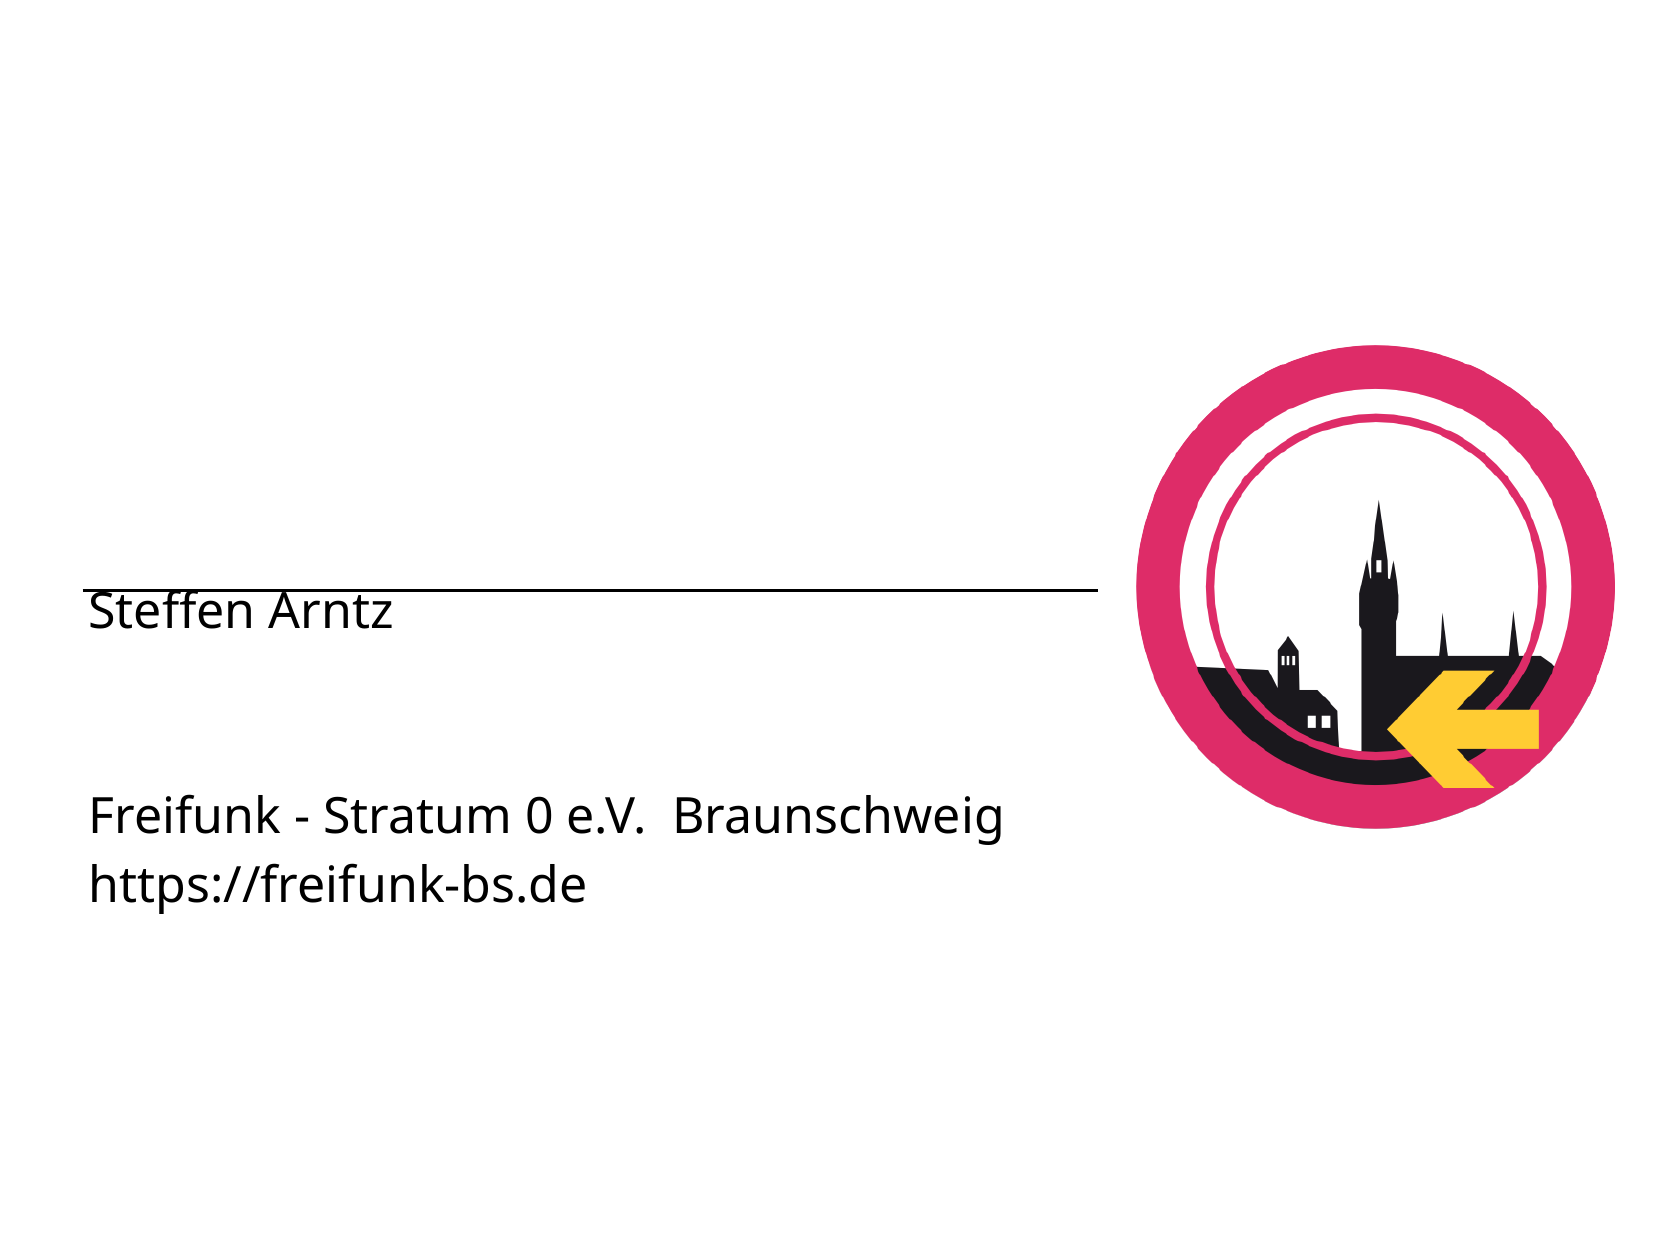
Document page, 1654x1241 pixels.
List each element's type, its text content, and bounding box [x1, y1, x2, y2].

picture [1131, 342, 1619, 830]
title Steffen Arntz Freifunk - Stratum 0 e.V. Braunschweig https://freifunk-bs.de [88, 601, 1105, 892]
